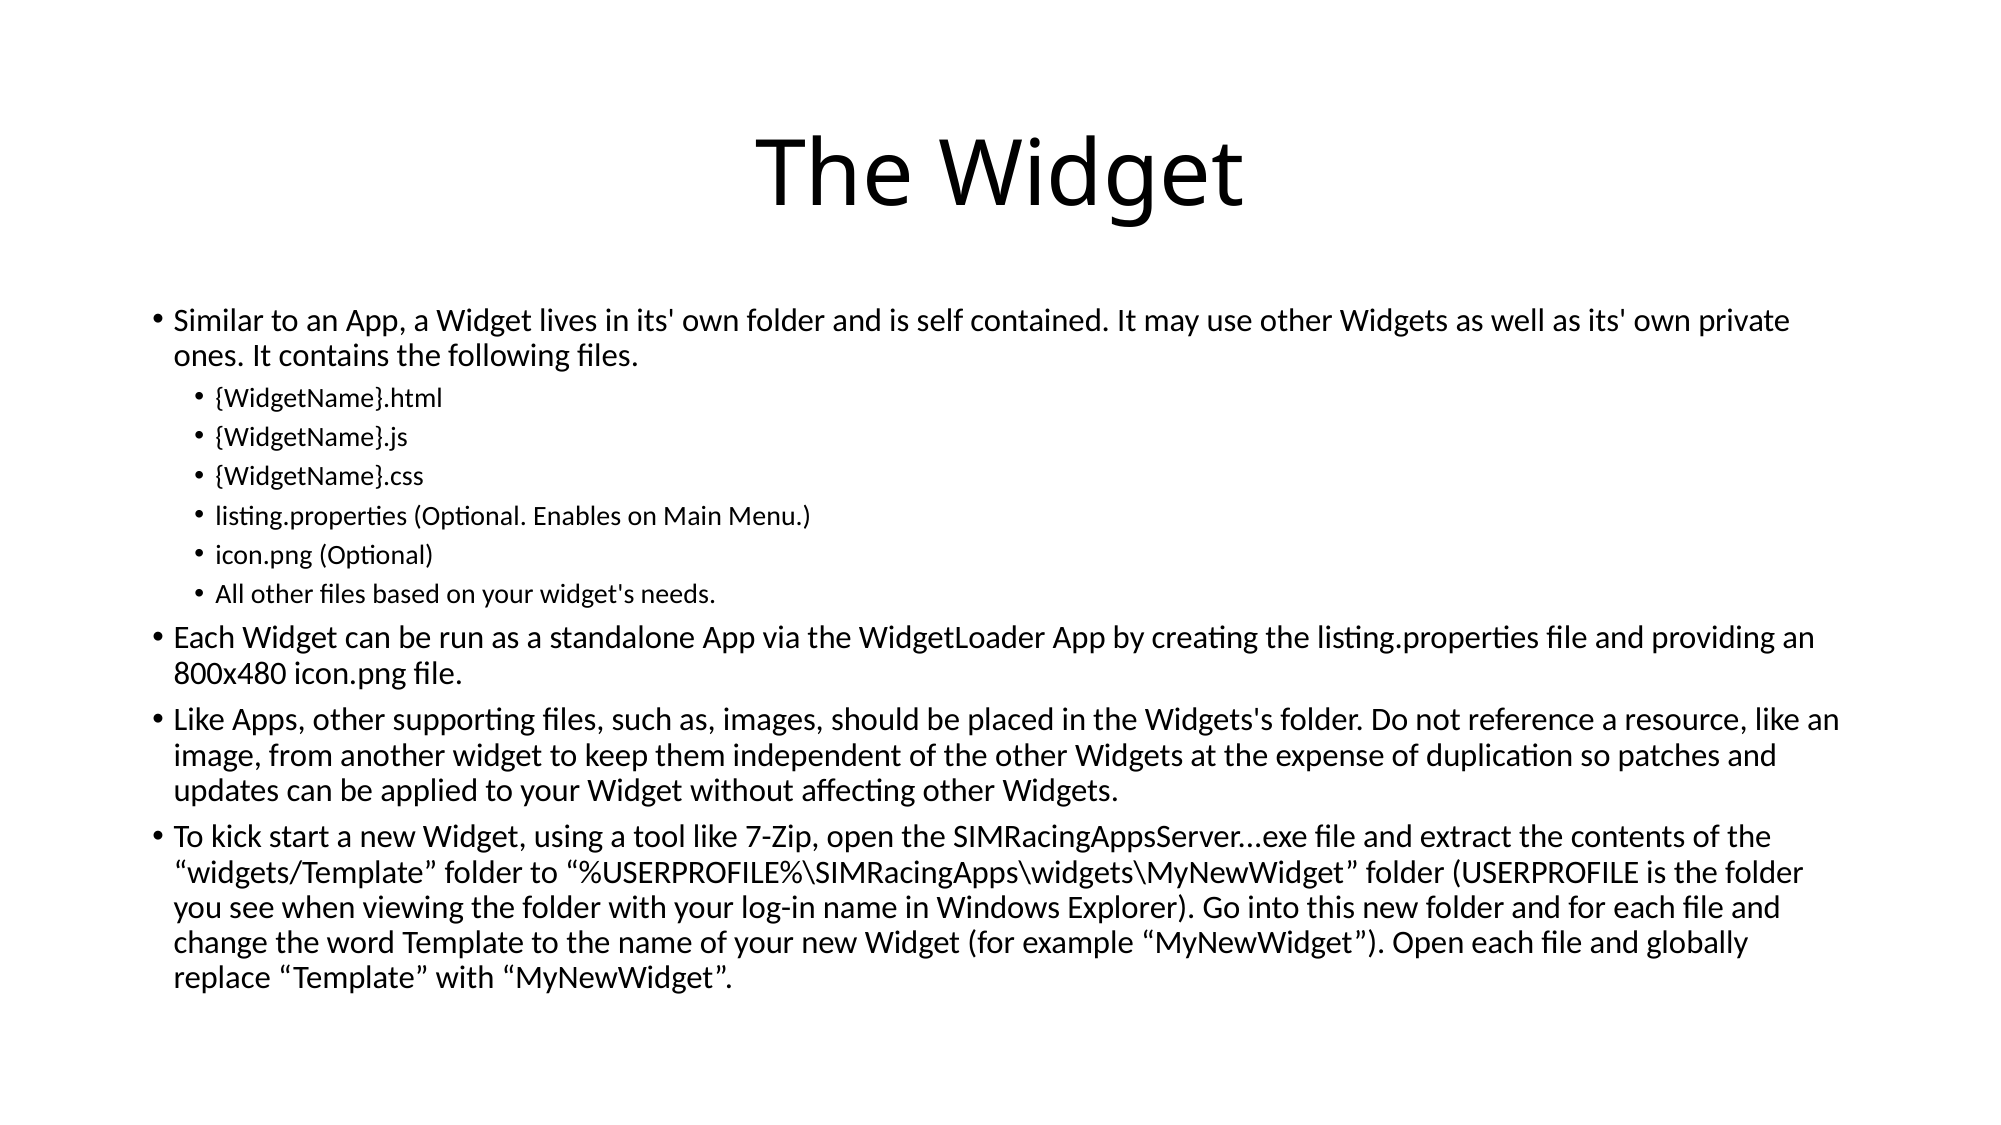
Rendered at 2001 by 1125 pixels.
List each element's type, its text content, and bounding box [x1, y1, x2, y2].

list Similar to an App, a Widget lives in its' own folder and is self contained. It may use other Widgets as well as its' own private ones. It contains the following files. {WidgetName}.html {WidgetName}.js {WidgetName}.css listing.properties (Optional. Enables on Main Menu.) icon.png (Optional) All other files based on your widget's needs. Each Widget can be run as a standalone App via the WidgetLoader App by creating the listing.properties file and providing an 800x480 icon.png file. Like Apps, other supporting files, such as, images, should be placed in the Widgets's folder. Do not reference a resource, like an image, from another widget to keep them independent of the other Widgets at the expense of duplication so patches and updates can be applied to your Widget without affecting other Widgets. To kick start a new Widget, using a tool like 7-Zip, open the SIMRacingAppsServer...exe file and extract the contents of the “widgets/Template” folder to “%USERPROFILE%\SIMRacingApps\widgets\MyNewWidget” folder (USERPROFILE is the folder you see when viewing the folder with your log-in name in Windows Explorer). Go into this new folder and for each file and change the word Template to the name of your new Widget (for example “MyNewWidget”). Open each file and globally replace “Template” with “MyNewWidget”. [137, 295, 1863, 1010]
title The Widget [137, 59, 1863, 278]
